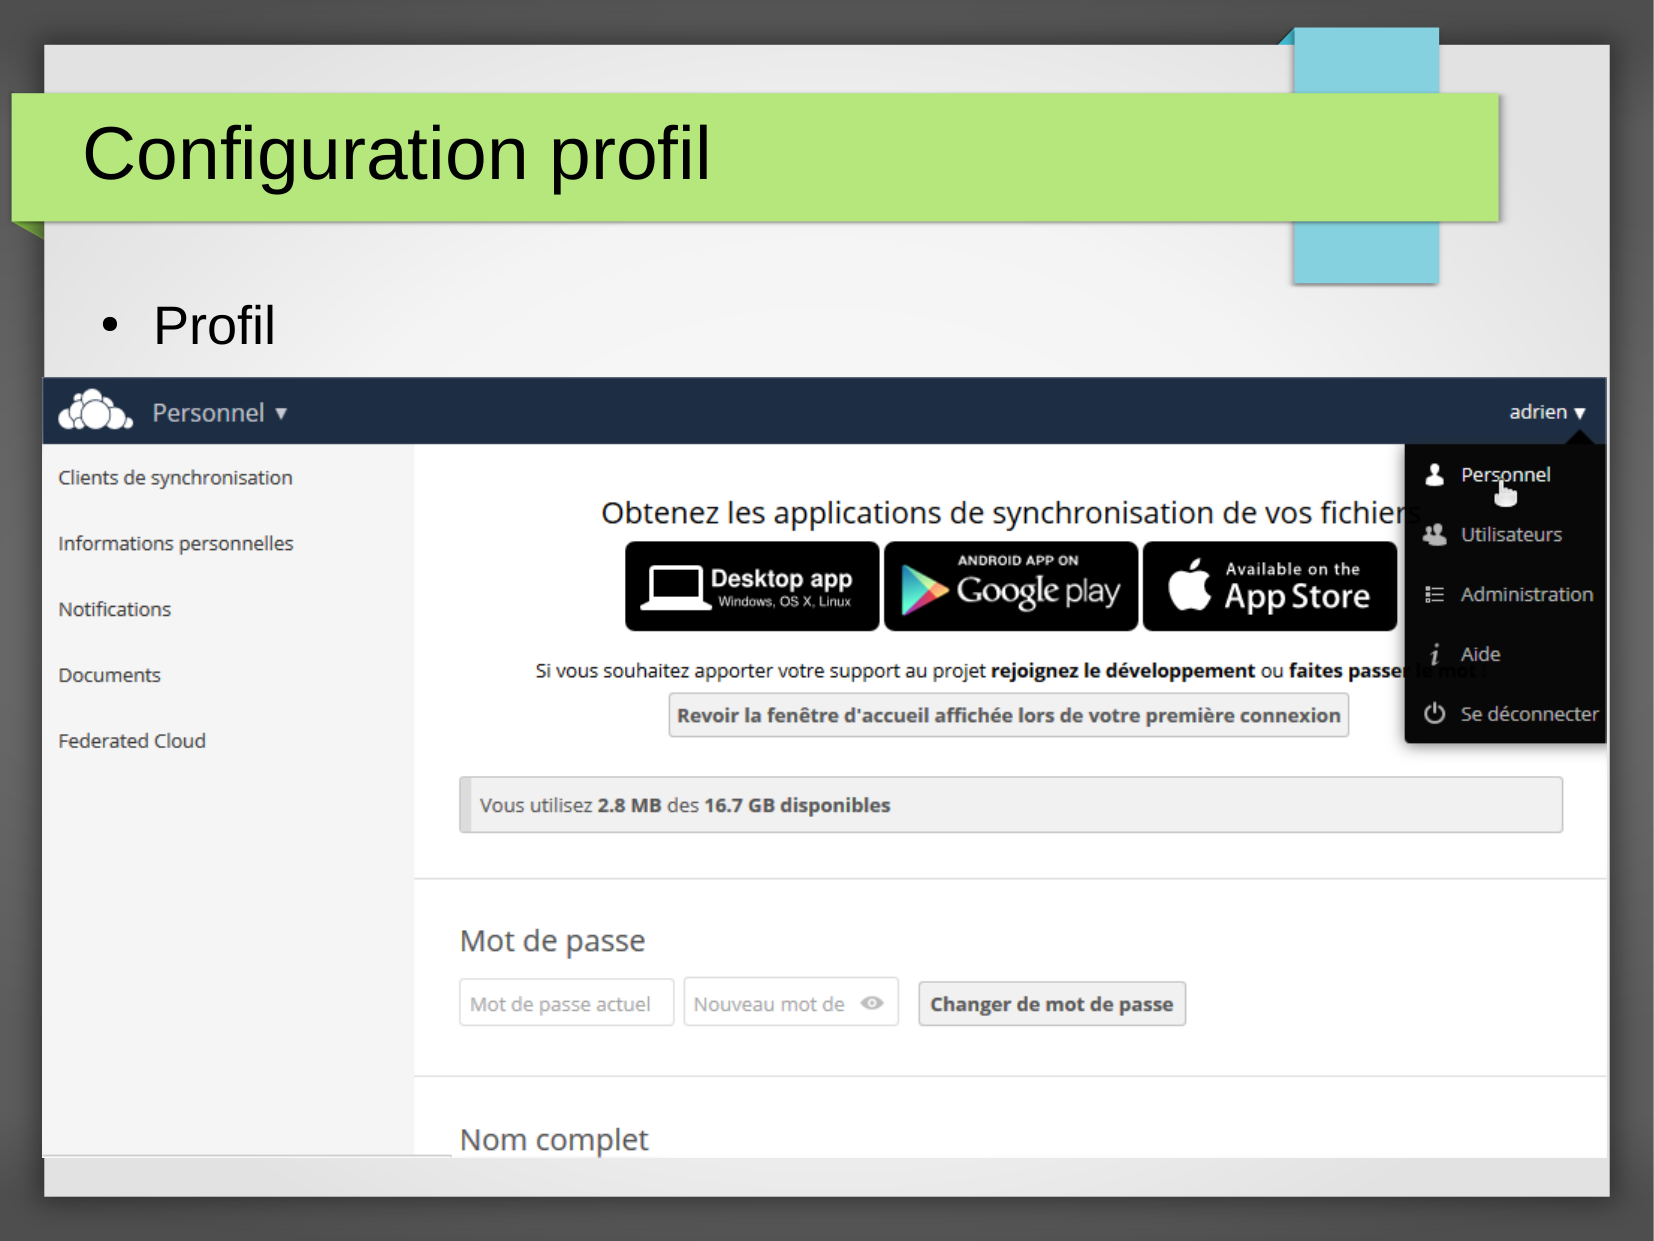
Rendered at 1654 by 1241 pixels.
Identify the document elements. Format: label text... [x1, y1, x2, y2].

title Configuration profil [82, 94, 1264, 213]
picture [0, 0, 1654, 1241]
list Profil [82, 295, 1571, 377]
